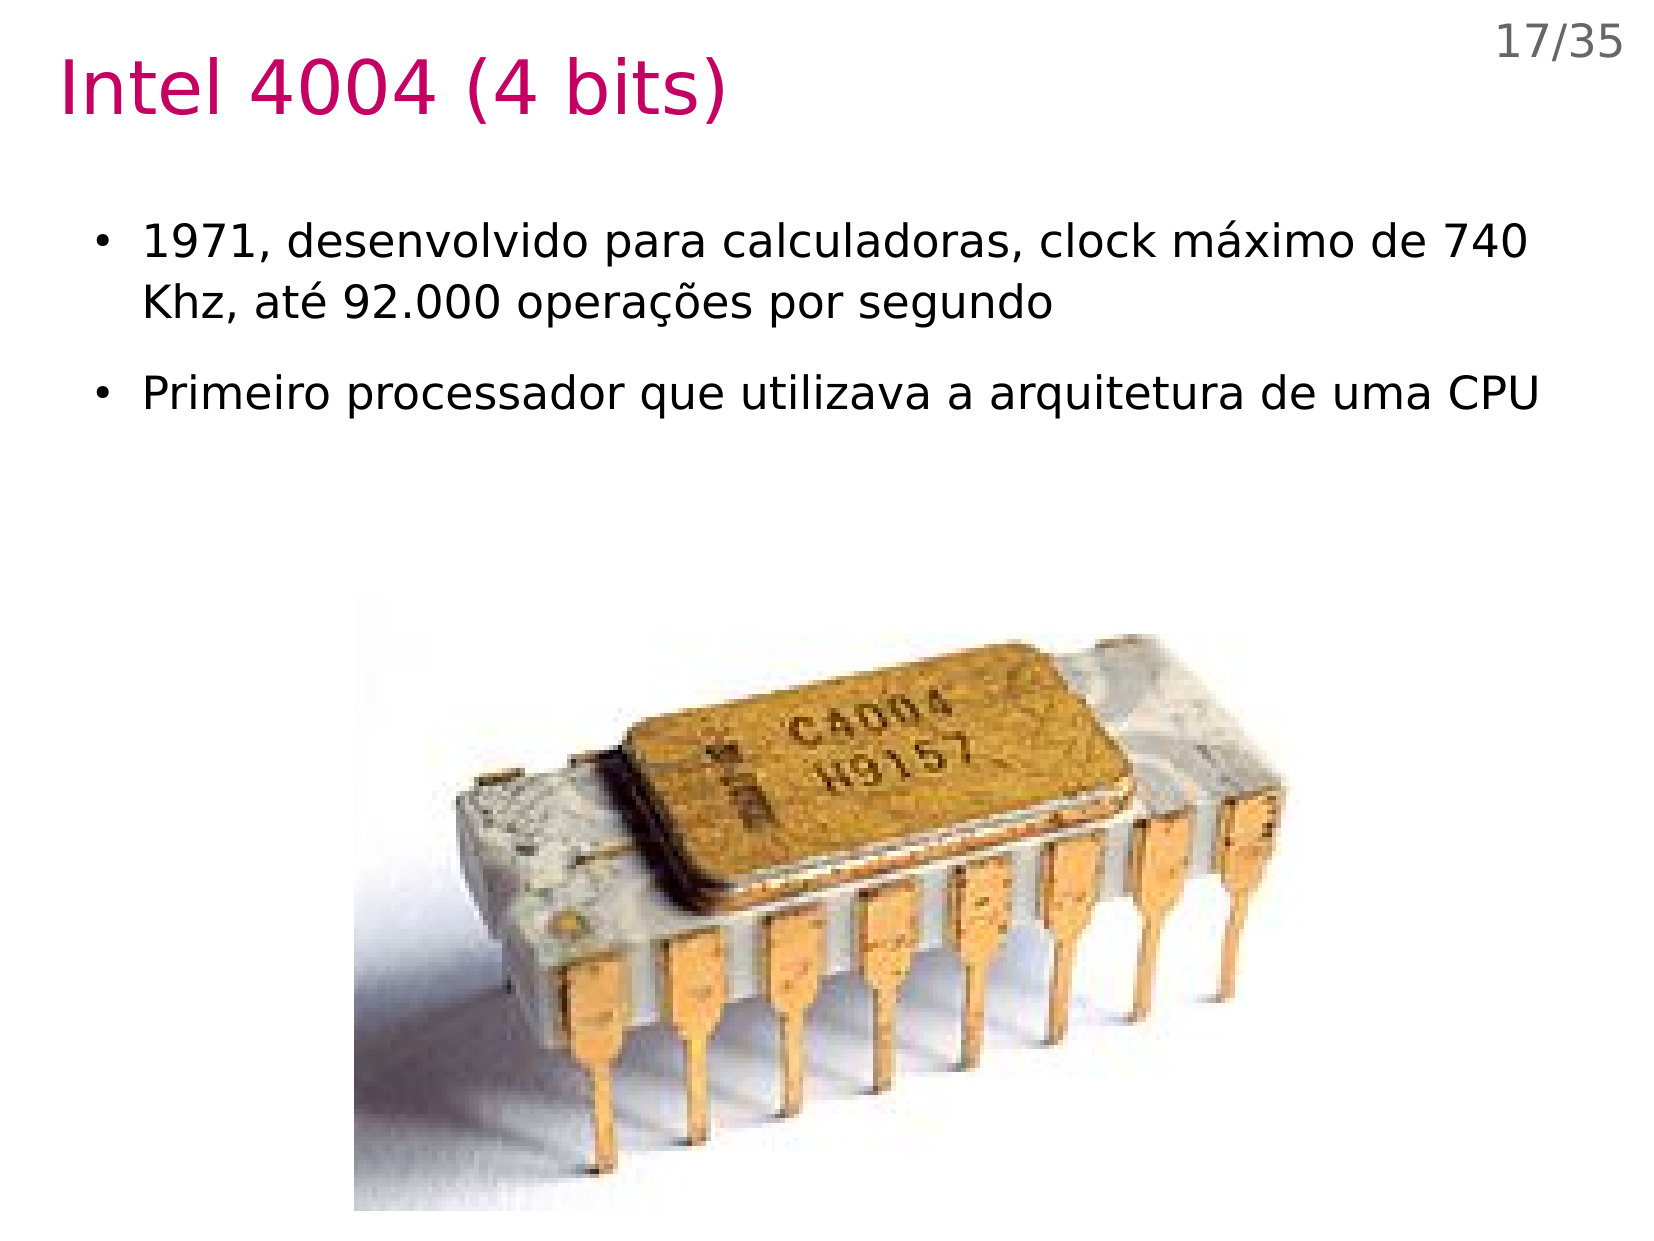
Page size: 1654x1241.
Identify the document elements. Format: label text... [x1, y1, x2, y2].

title Intel 4004 (4 bits) [59, 29, 1625, 148]
list 1971, desenvolvido para calculadoras, clock máximo de 740 Khz, até 92.000 operações por segundo Primeiro processador que utilizava a arquitetura de uma CPU [59, 206, 1625, 1211]
picture [354, 598, 1300, 1211]
